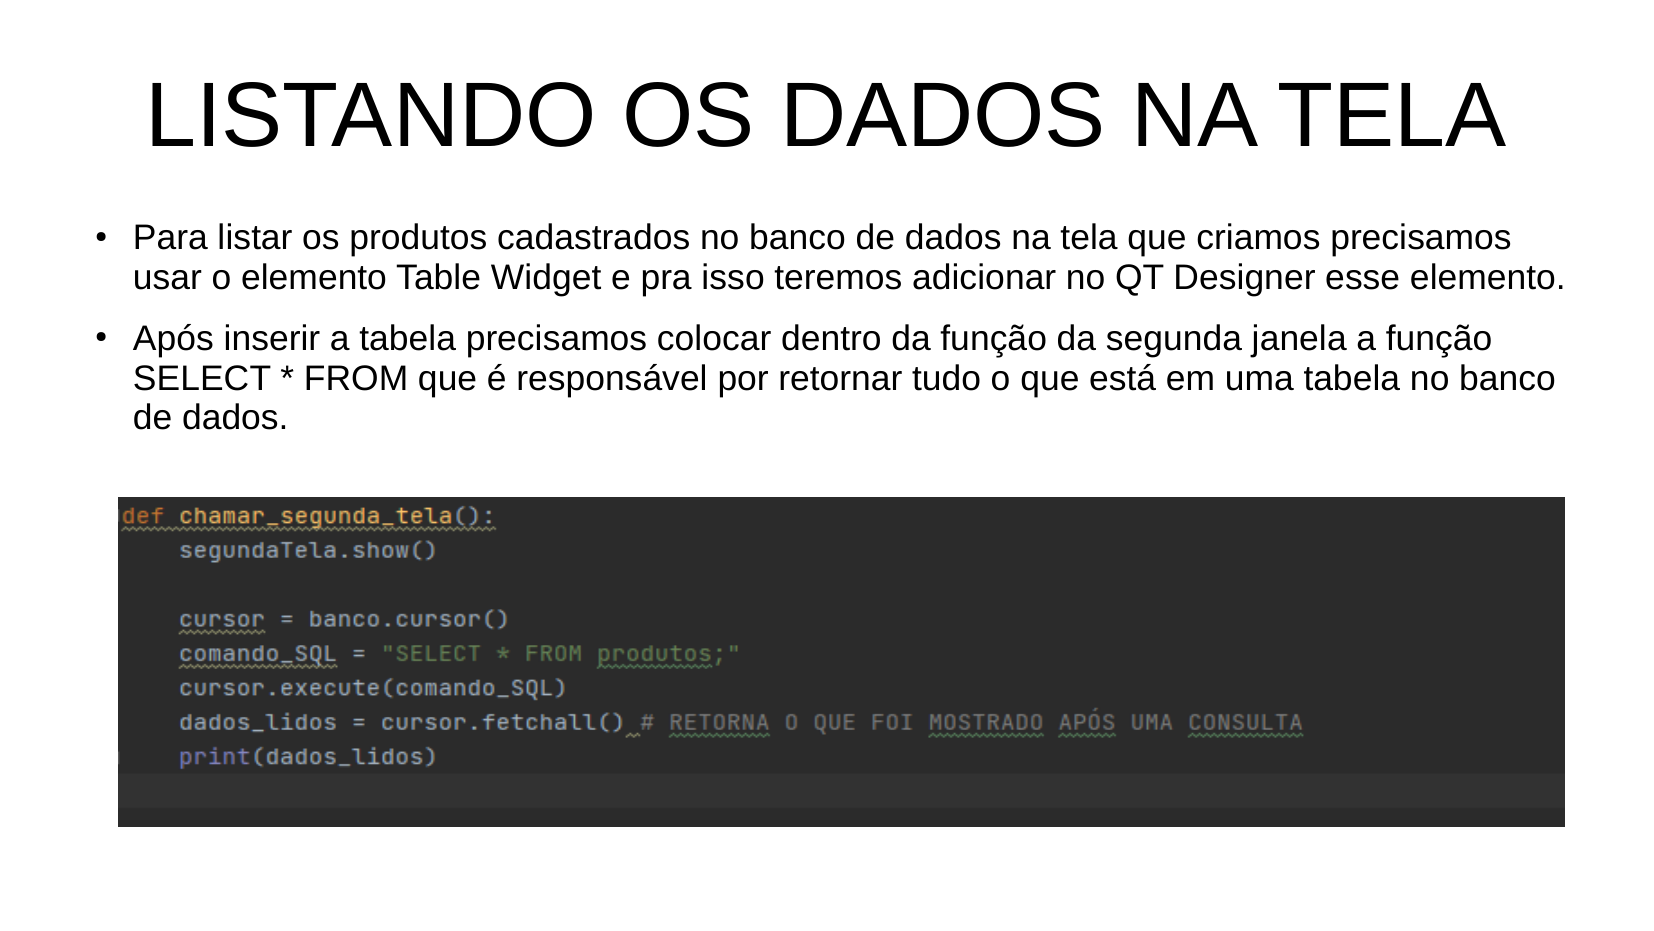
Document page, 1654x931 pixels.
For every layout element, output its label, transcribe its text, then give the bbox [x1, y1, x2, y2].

list Para listar os produtos cadastrados no banco de dados na tela que criamos precisamos usar o elemento Table Widget e pra isso teremos adicionar no QT Designer esse elemento. Após inserir a tabela precisamos colocar dentro da função da segunda janela a função SELECT * FROM que é responsável por retornar tudo o que está em uma tabela no banco de dados. [82, 217, 1571, 475]
title LISTANDO OS DADOS NA TELA [82, 37, 1571, 193]
picture [118, 497, 1565, 827]
